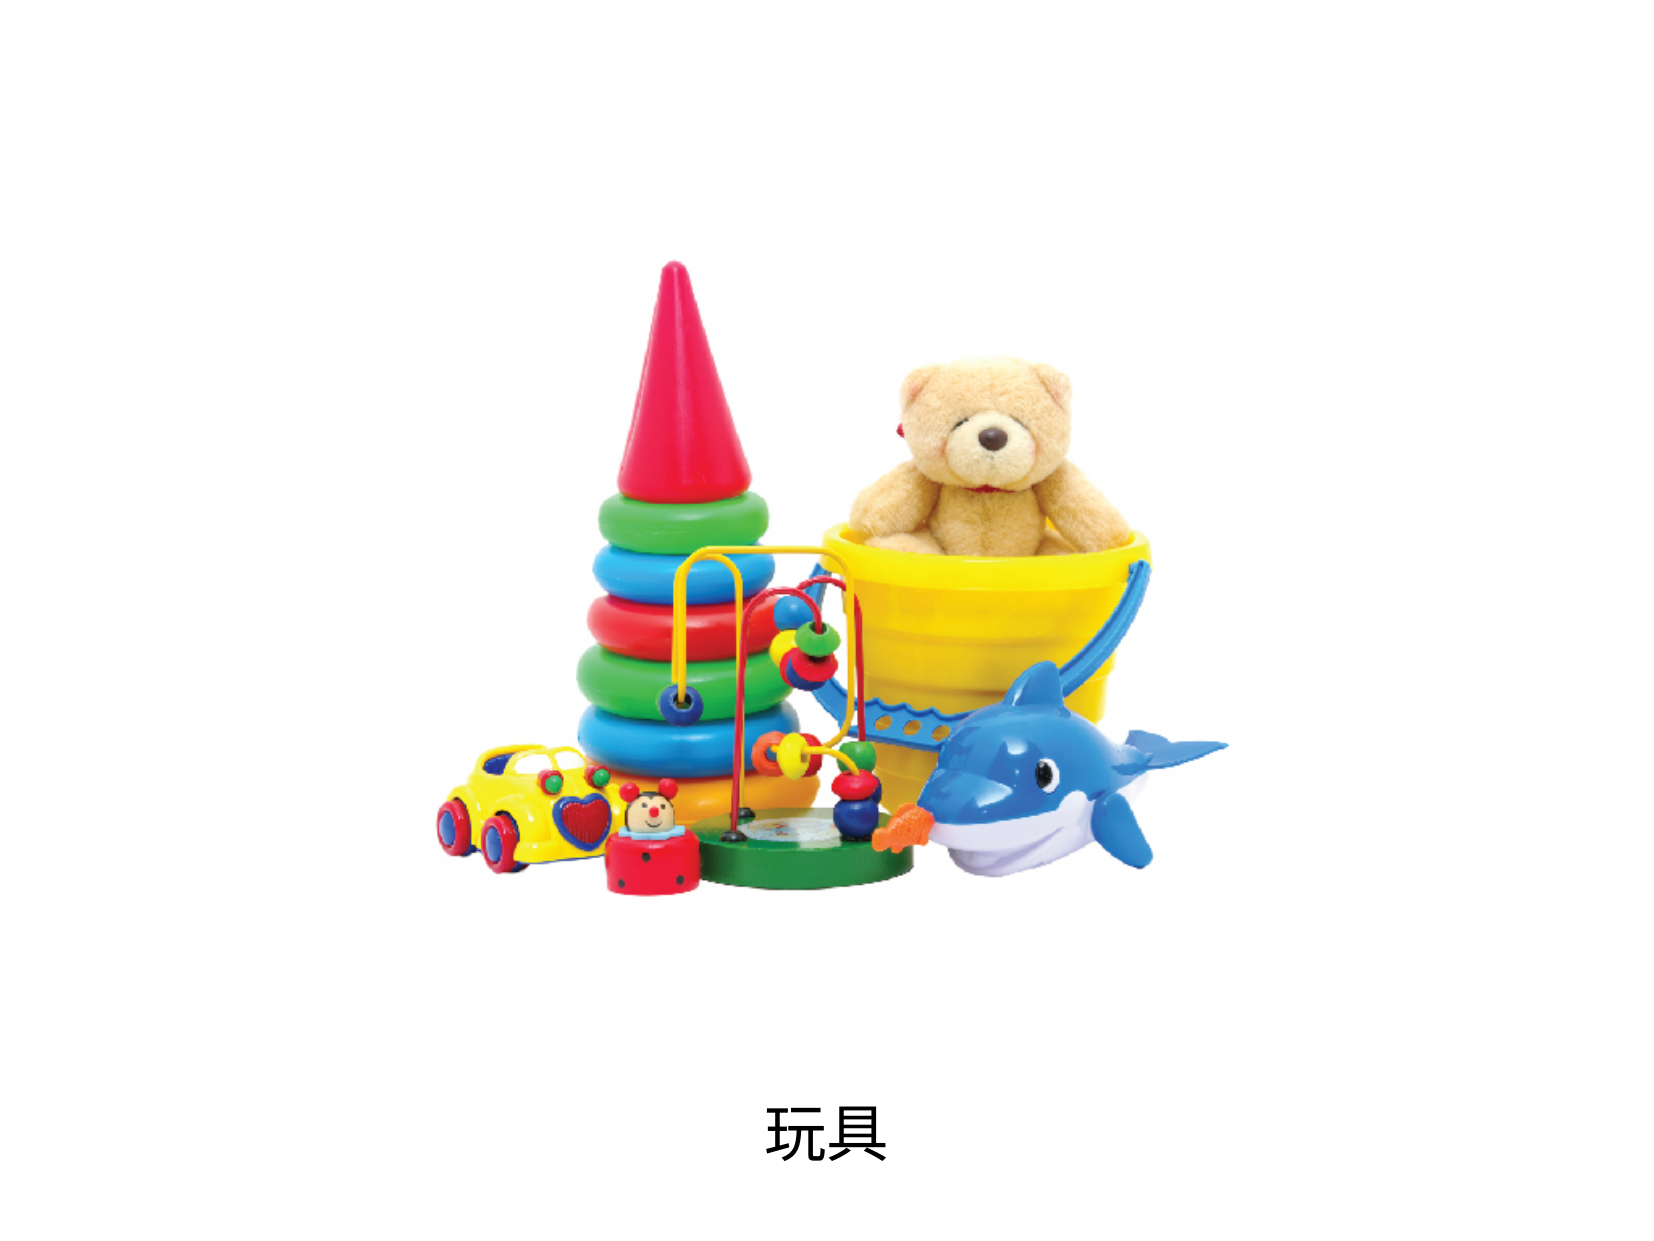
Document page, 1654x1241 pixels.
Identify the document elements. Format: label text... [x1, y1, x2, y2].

title 玩具 [82, 1025, 1571, 1233]
picture [0, 0, 1654, 1241]
